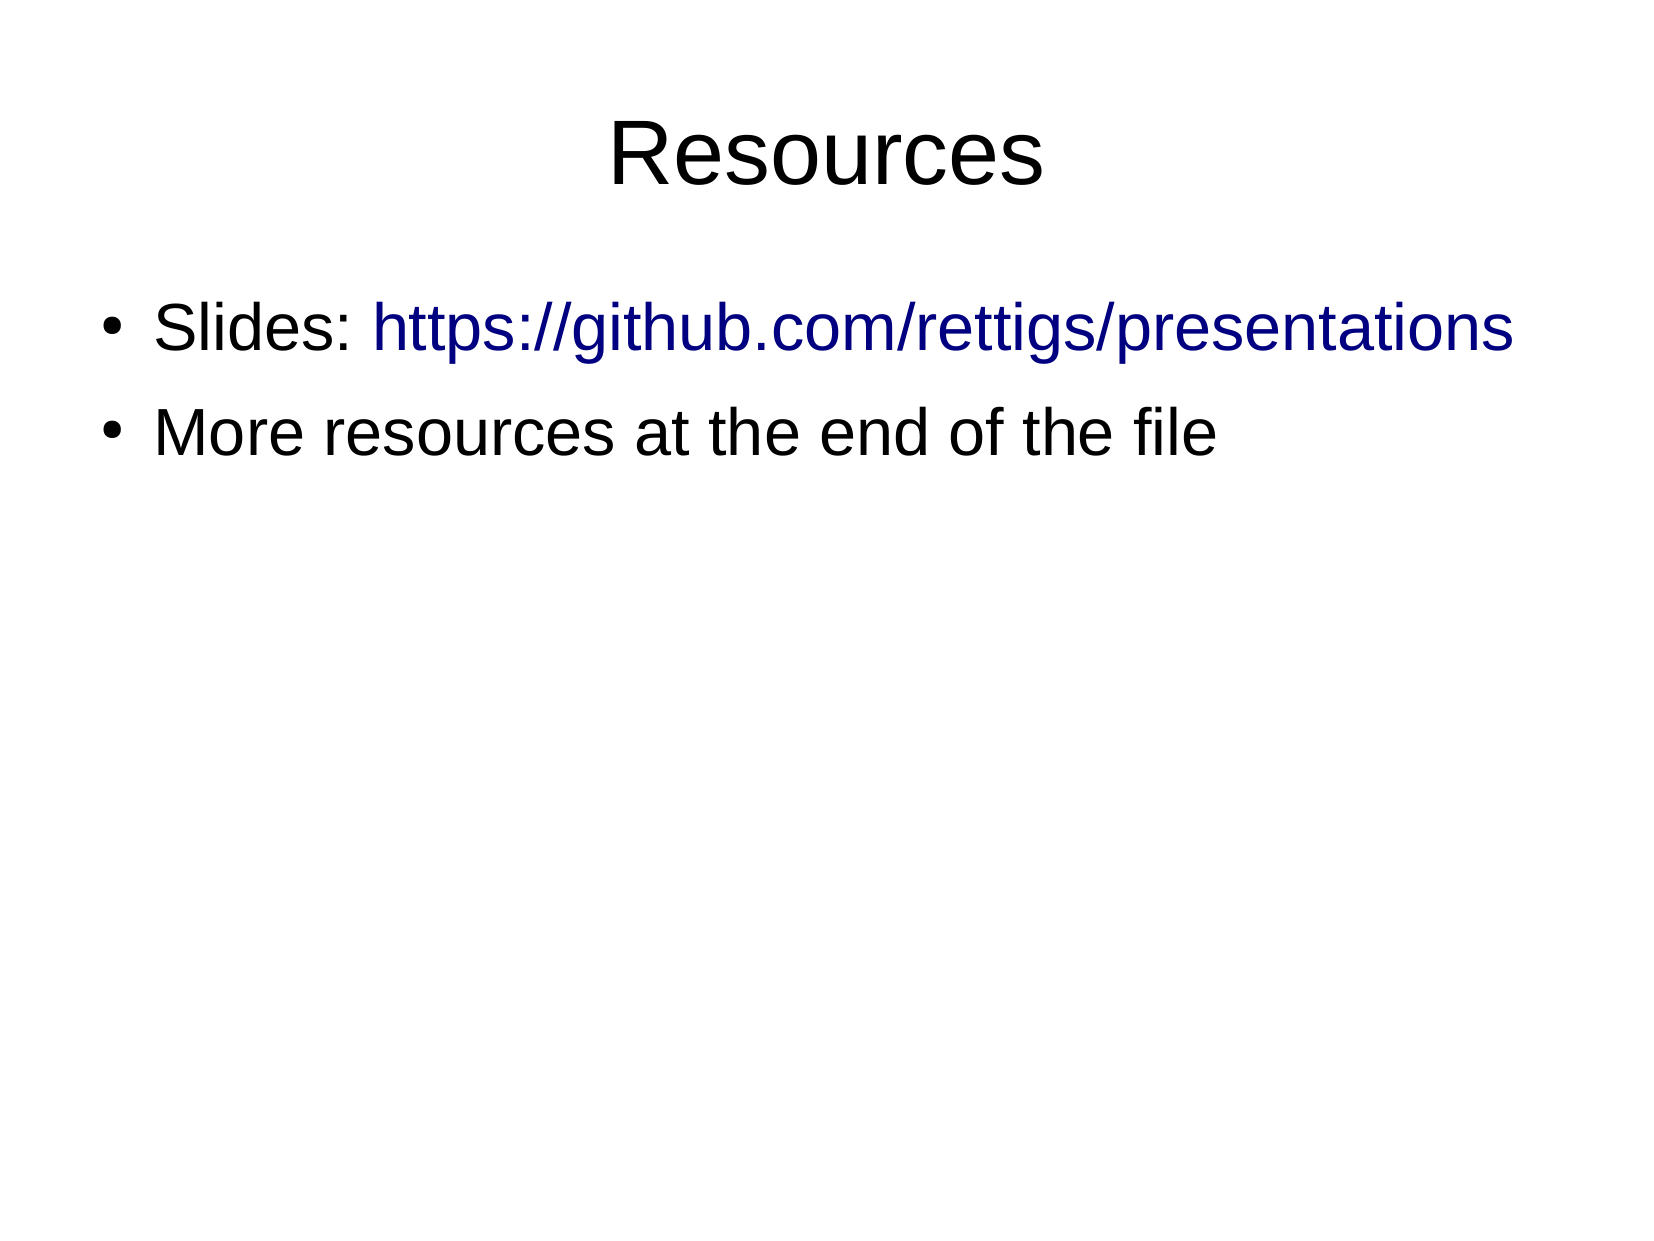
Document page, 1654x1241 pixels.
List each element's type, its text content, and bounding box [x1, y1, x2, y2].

title Resources [82, 49, 1571, 257]
list Slides: https://github.com/rettigs/presentations More resources at the end of the file [82, 290, 1571, 1010]
